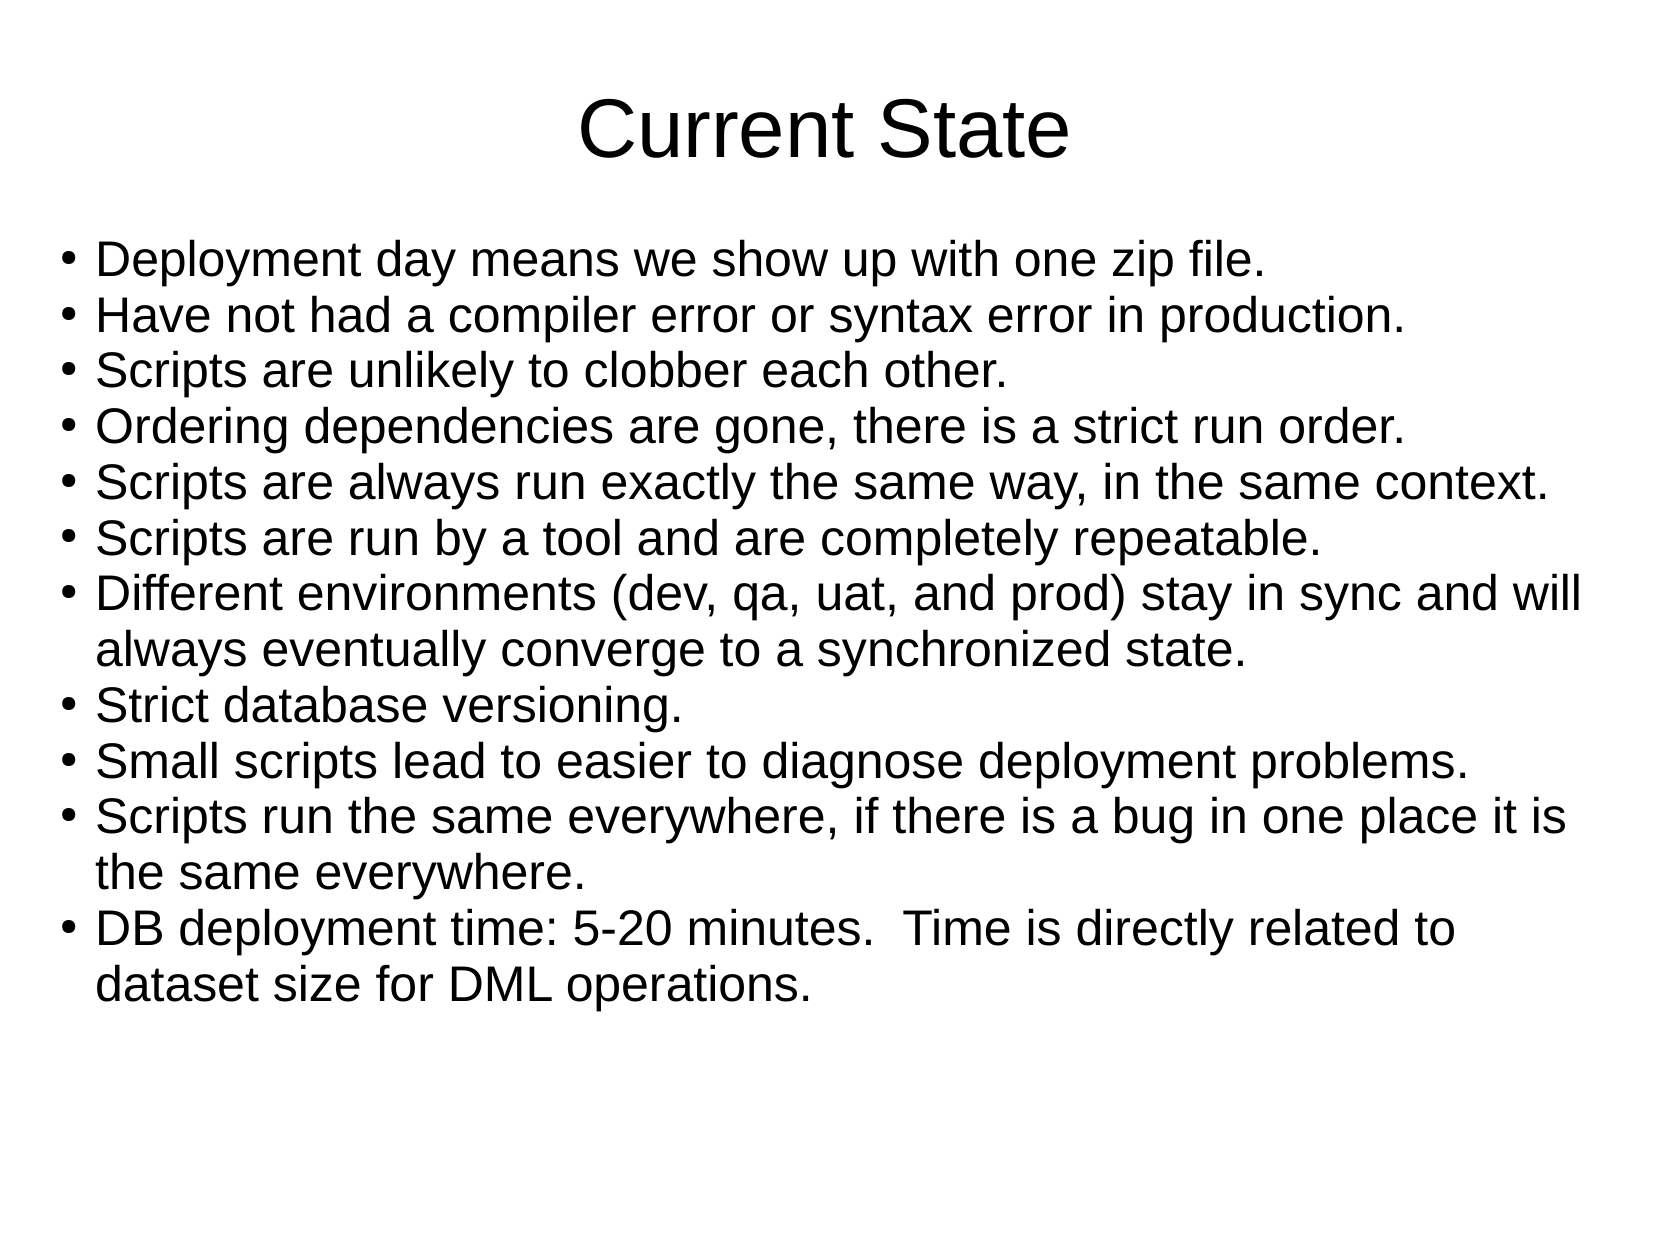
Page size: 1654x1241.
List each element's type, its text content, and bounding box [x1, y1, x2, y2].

text_box Current State Deployment day means we show up with one zip file. Have not had a compiler error or syntax error in production. Scripts are unlikely to clobber each other. Ordering dependencies are gone, there is a strict run order. Scripts are always run exactly the same way, in the same context. Scripts are run by a tool and are completely repeatable. Different environments (dev, qa, uat, and prod) stay in sync and will always eventually converge to a synchronized state. Strict database versioning. Small scripts lead to easier to diagnose deployment problems. Scripts run the same everywhere, if there is a bug in one place it is the same everywhere. DB deployment time: 5-20 minutes. Time is directly related to dataset size for DML operations. [45, 75, 1606, 1126]
